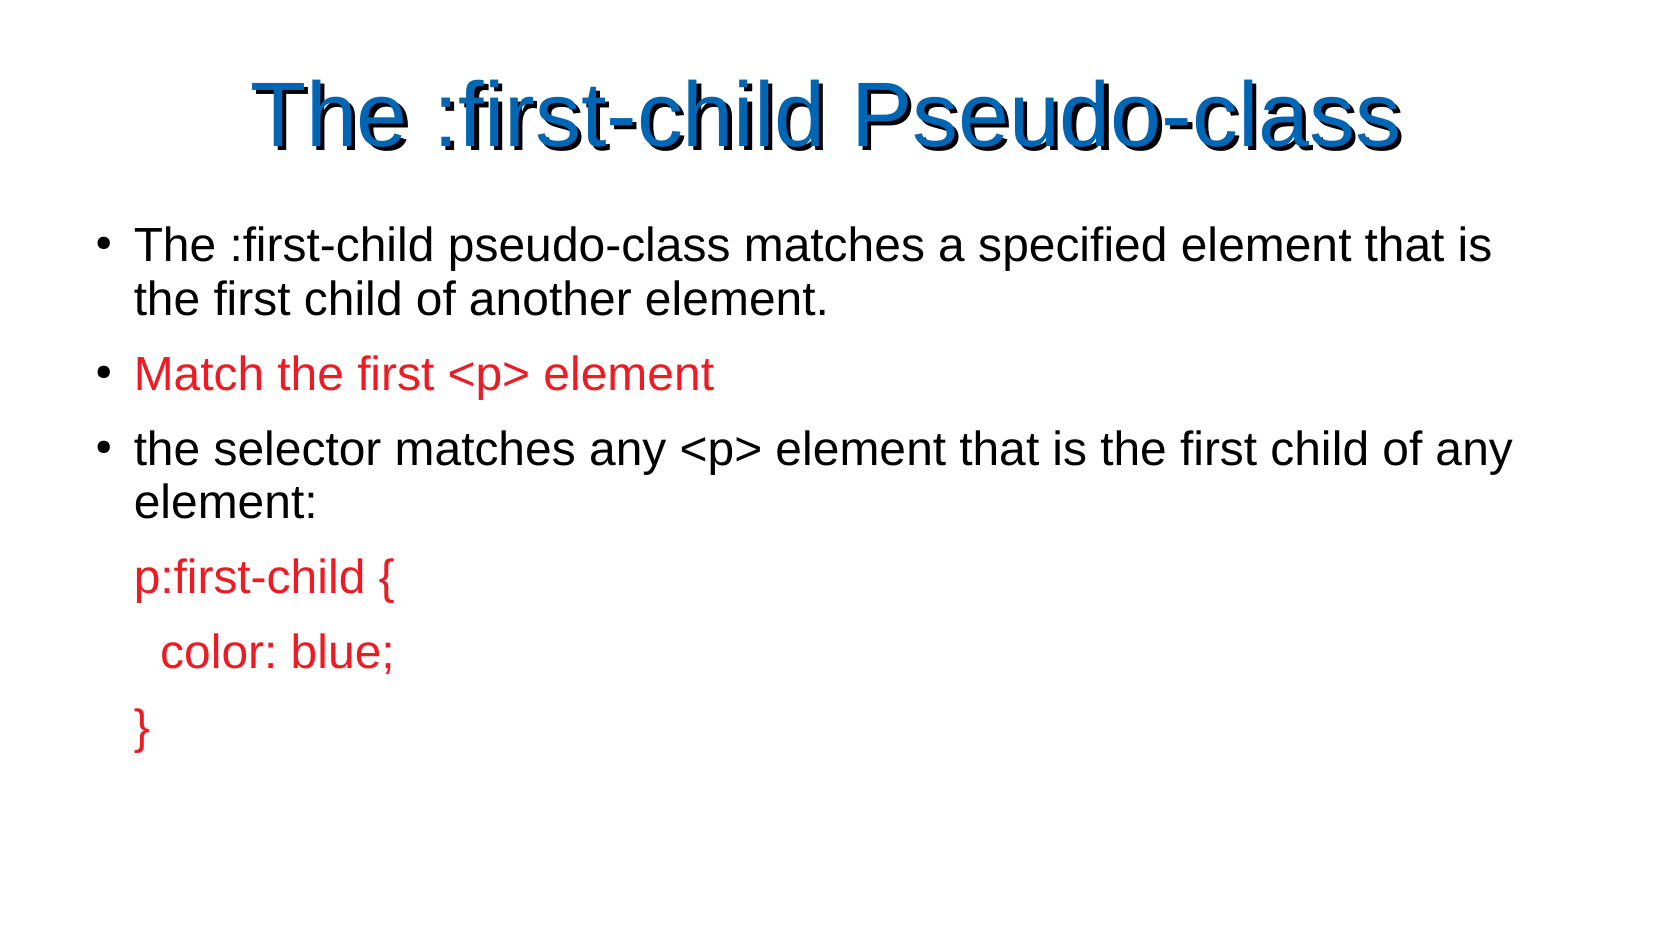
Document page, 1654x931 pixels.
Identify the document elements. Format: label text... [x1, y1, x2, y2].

list The :first-child pseudo-class matches a specified element that is the first child of another element. Match the first <p> element the selector matches any <p> element that is the first child of any element: p:first-child { color: blue; } [82, 217, 1571, 758]
title The :first-child Pseudo-class [82, 37, 1571, 193]
